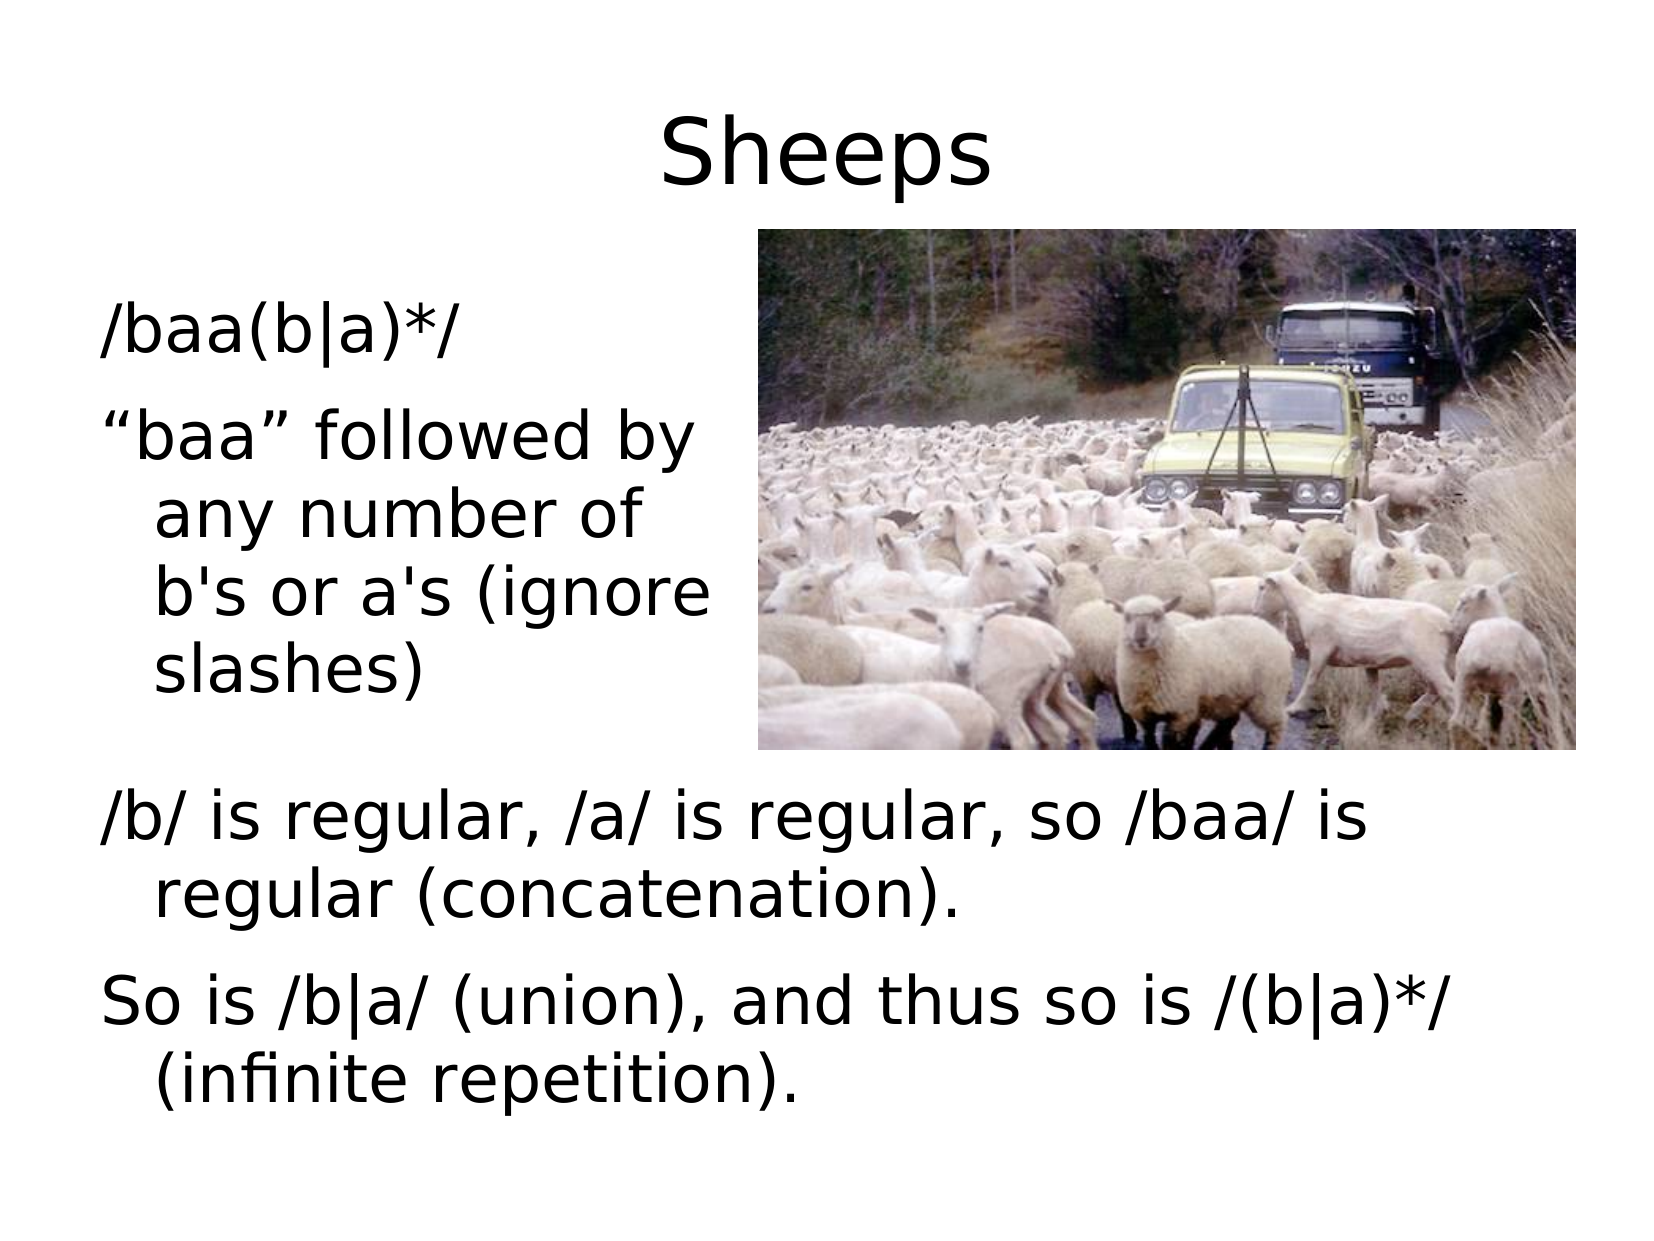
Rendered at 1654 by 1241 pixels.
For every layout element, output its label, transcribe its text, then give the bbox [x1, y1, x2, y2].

title Sheeps [82, 49, 1571, 257]
picture [758, 229, 1576, 751]
list /baa(b|a)*/ “baa” followed by any number of b's or a's (ignore slashes) [82, 290, 751, 751]
list /b/ is regular, /a/ is regular, so /baa/ is regular (concatenation). So is /b|a/ (union), and thus so is /(b|a)*/ (infinite repetition). [82, 777, 1501, 1163]
